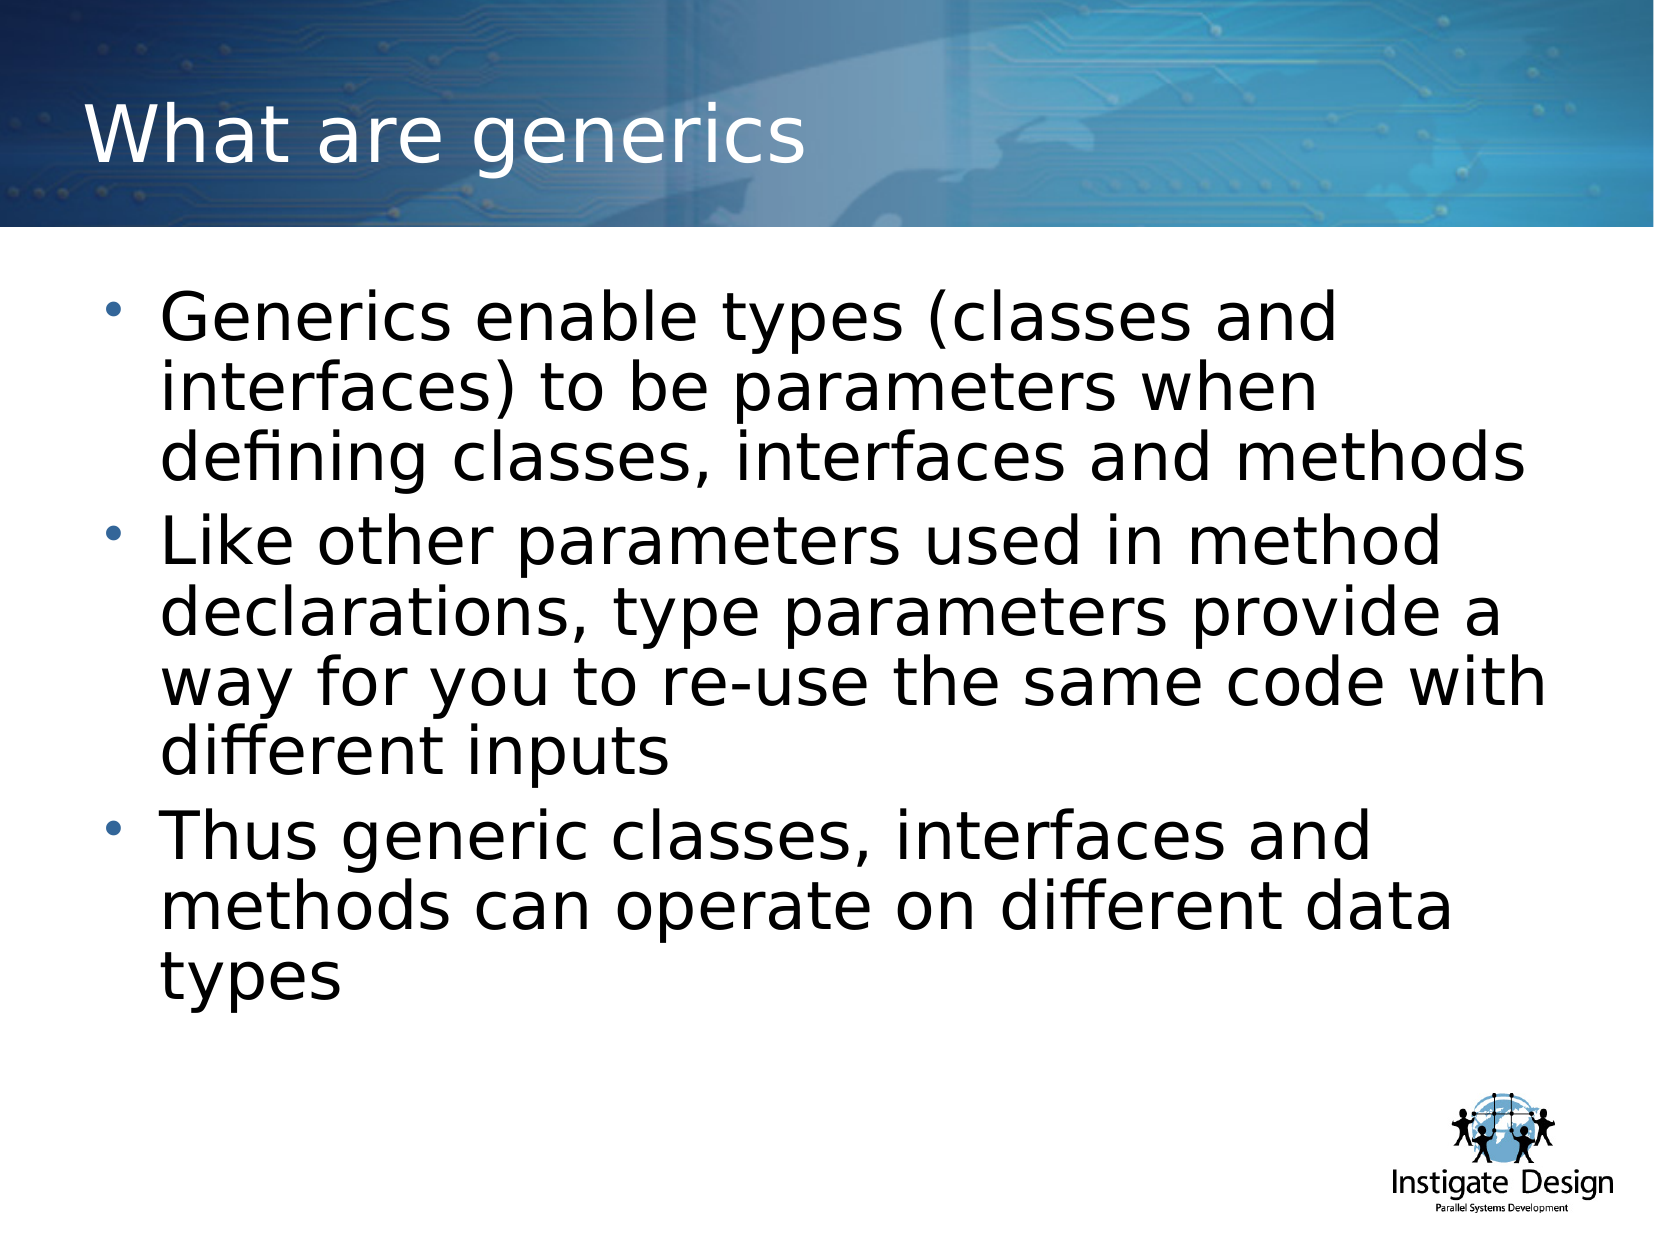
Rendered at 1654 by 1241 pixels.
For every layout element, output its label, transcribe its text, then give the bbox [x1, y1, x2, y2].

title What are generics [82, 49, 1570, 228]
list Generics enable types (classes and interfaces) to be parameters when defining classes, interfaces and methods Like other parameters used in method declarations, type parameters provide a way for you to re-use the same code with different inputs Thus generic classes, interfaces and methods can operate on different data types [48, 284, 1568, 1022]
picture [1393, 1093, 1613, 1213]
picture [0, 0, 1654, 227]
